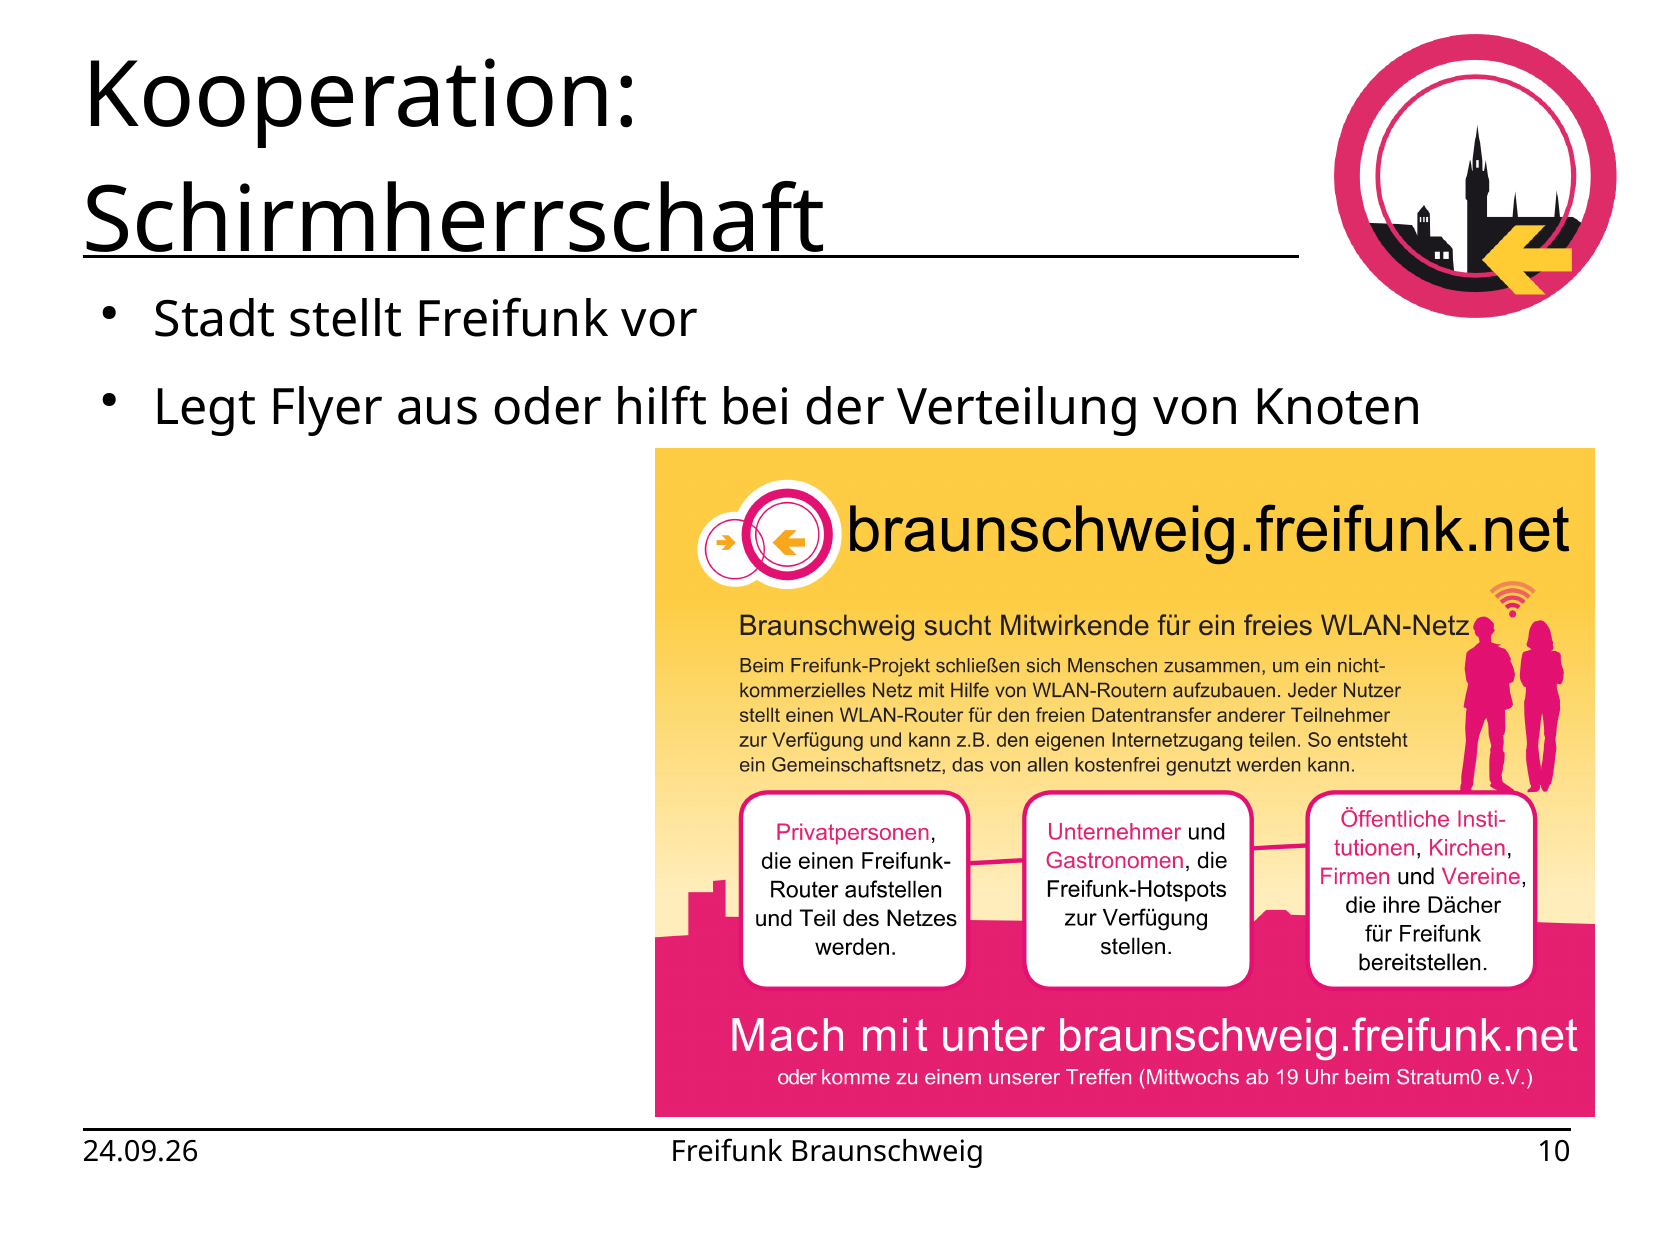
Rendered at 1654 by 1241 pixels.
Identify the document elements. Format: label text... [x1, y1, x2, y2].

picture [1331, 32, 1619, 319]
picture [655, 448, 1595, 1117]
list Stadt stellt Freifunk vor Legt Flyer aus oder hilft bei der Verteilung von Knoten [82, 290, 1538, 1010]
title Kooperation: Schirmherrschaft [82, 45, 1300, 261]
